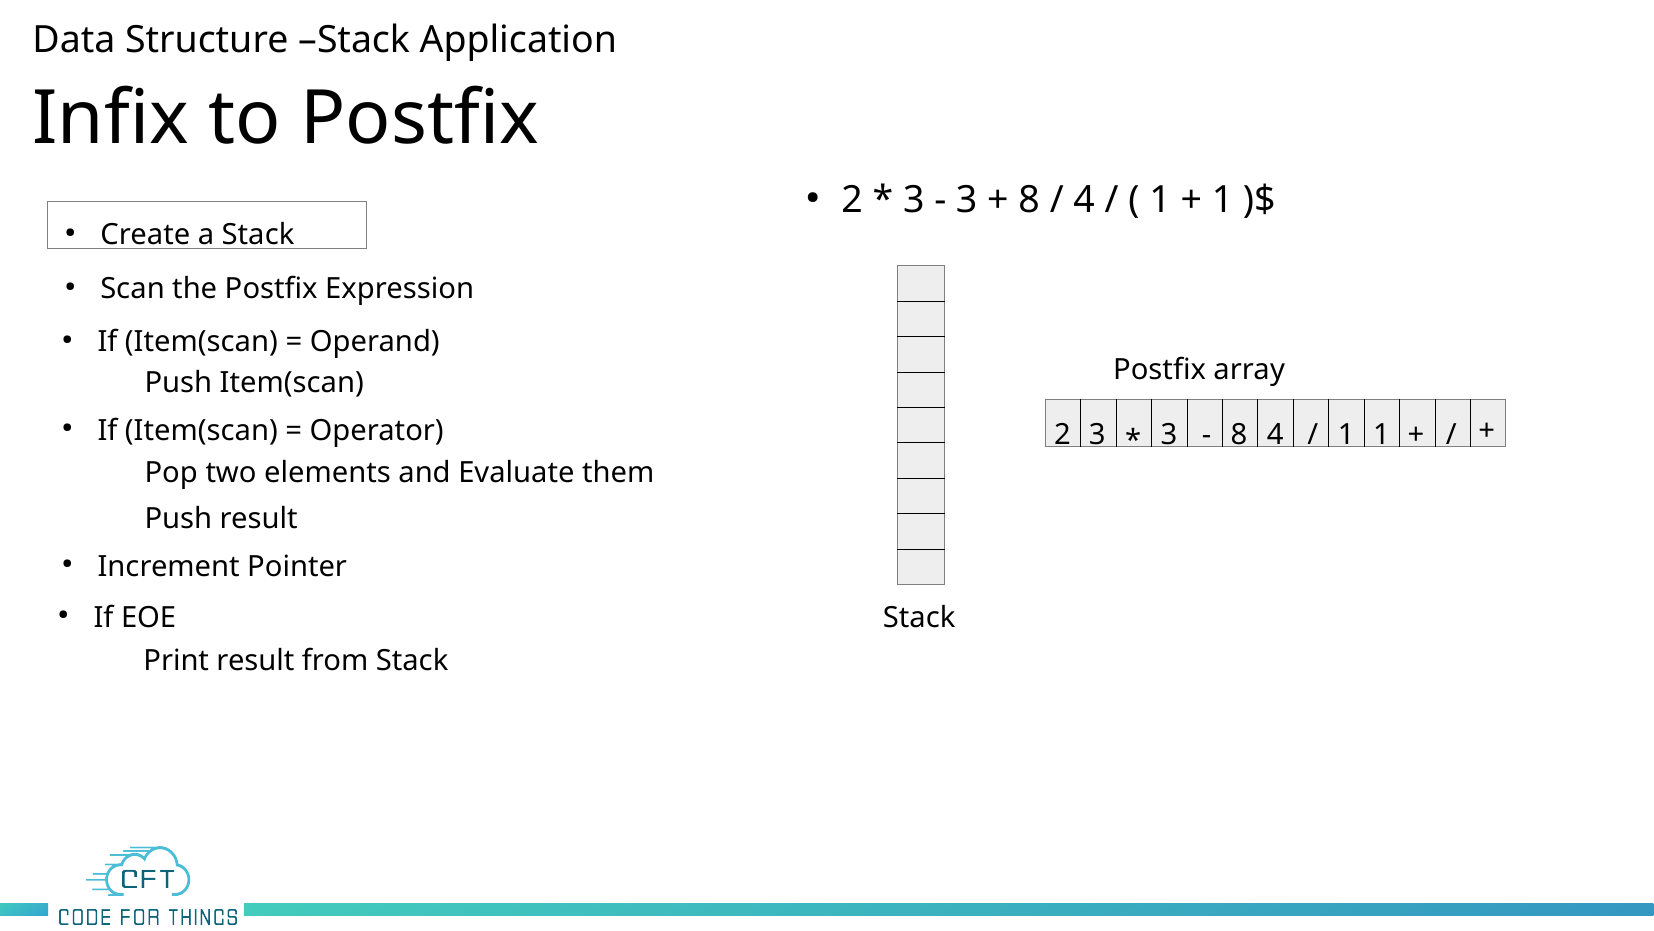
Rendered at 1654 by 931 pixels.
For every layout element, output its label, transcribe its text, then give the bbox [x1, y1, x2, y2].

text_box [1117, 399, 1151, 411]
text_box 3 [1145, 405, 1187, 455]
text_box Postfix array [1098, 340, 1312, 390]
text_box [897, 373, 945, 407]
text_box Increment Pointer [47, 537, 621, 597]
text_box Scan the Postfix Expression [50, 259, 537, 319]
text_box 2 * 3 - 3 + 8 / 4 / ( 1 + 1 )$ [791, 165, 1377, 225]
text_box 4 [1252, 405, 1292, 455]
text_box [897, 550, 945, 585]
text_box / [1431, 405, 1471, 455]
text_box * [1110, 411, 1159, 461]
text_box Push result [94, 490, 426, 550]
text_box 2 [1039, 405, 1074, 455]
text_box [1188, 399, 1222, 405]
text_box [1152, 399, 1187, 405]
text_box 1 [1372, 405, 1407, 455]
text_box Print result from Stack [93, 631, 615, 691]
text_box [897, 337, 945, 372]
text_box [1294, 399, 1328, 405]
text_box [897, 265, 945, 301]
text_box [1436, 399, 1470, 405]
text_box Stack [868, 588, 979, 638]
text_box [1223, 399, 1257, 405]
text_box [897, 302, 945, 336]
text_box If (Item(scan) = Operator) [47, 401, 496, 461]
text_box Push Item(scan) [94, 373, 426, 401]
picture [59, 846, 237, 925]
text_box + [1407, 405, 1431, 455]
title Data Structure –Stack Application Infix to Postfix [32, 12, 1536, 166]
text_box [1400, 399, 1435, 405]
text_box [47, 201, 367, 249]
text_box [897, 479, 945, 513]
text_box 8 [1236, 405, 1252, 455]
text_box + [1463, 401, 1518, 451]
text_box / [1292, 405, 1341, 455]
text_box [1365, 399, 1399, 405]
text_box 3 [1074, 405, 1123, 455]
text_box If EOE [43, 588, 375, 638]
text_box Pop two elements and Evaluate them [94, 443, 709, 502]
text_box 1 [1341, 405, 1372, 455]
text_box - [1187, 405, 1236, 455]
text_box [897, 408, 945, 442]
text_box [897, 443, 945, 478]
text_box [1045, 399, 1080, 405]
text_box If (Item(scan) = Operand) [47, 312, 491, 373]
text_box [1329, 399, 1364, 405]
text_box [897, 514, 945, 549]
text_box [1258, 399, 1293, 405]
text_box Create a Stack [50, 206, 355, 266]
text_box [1081, 399, 1116, 405]
